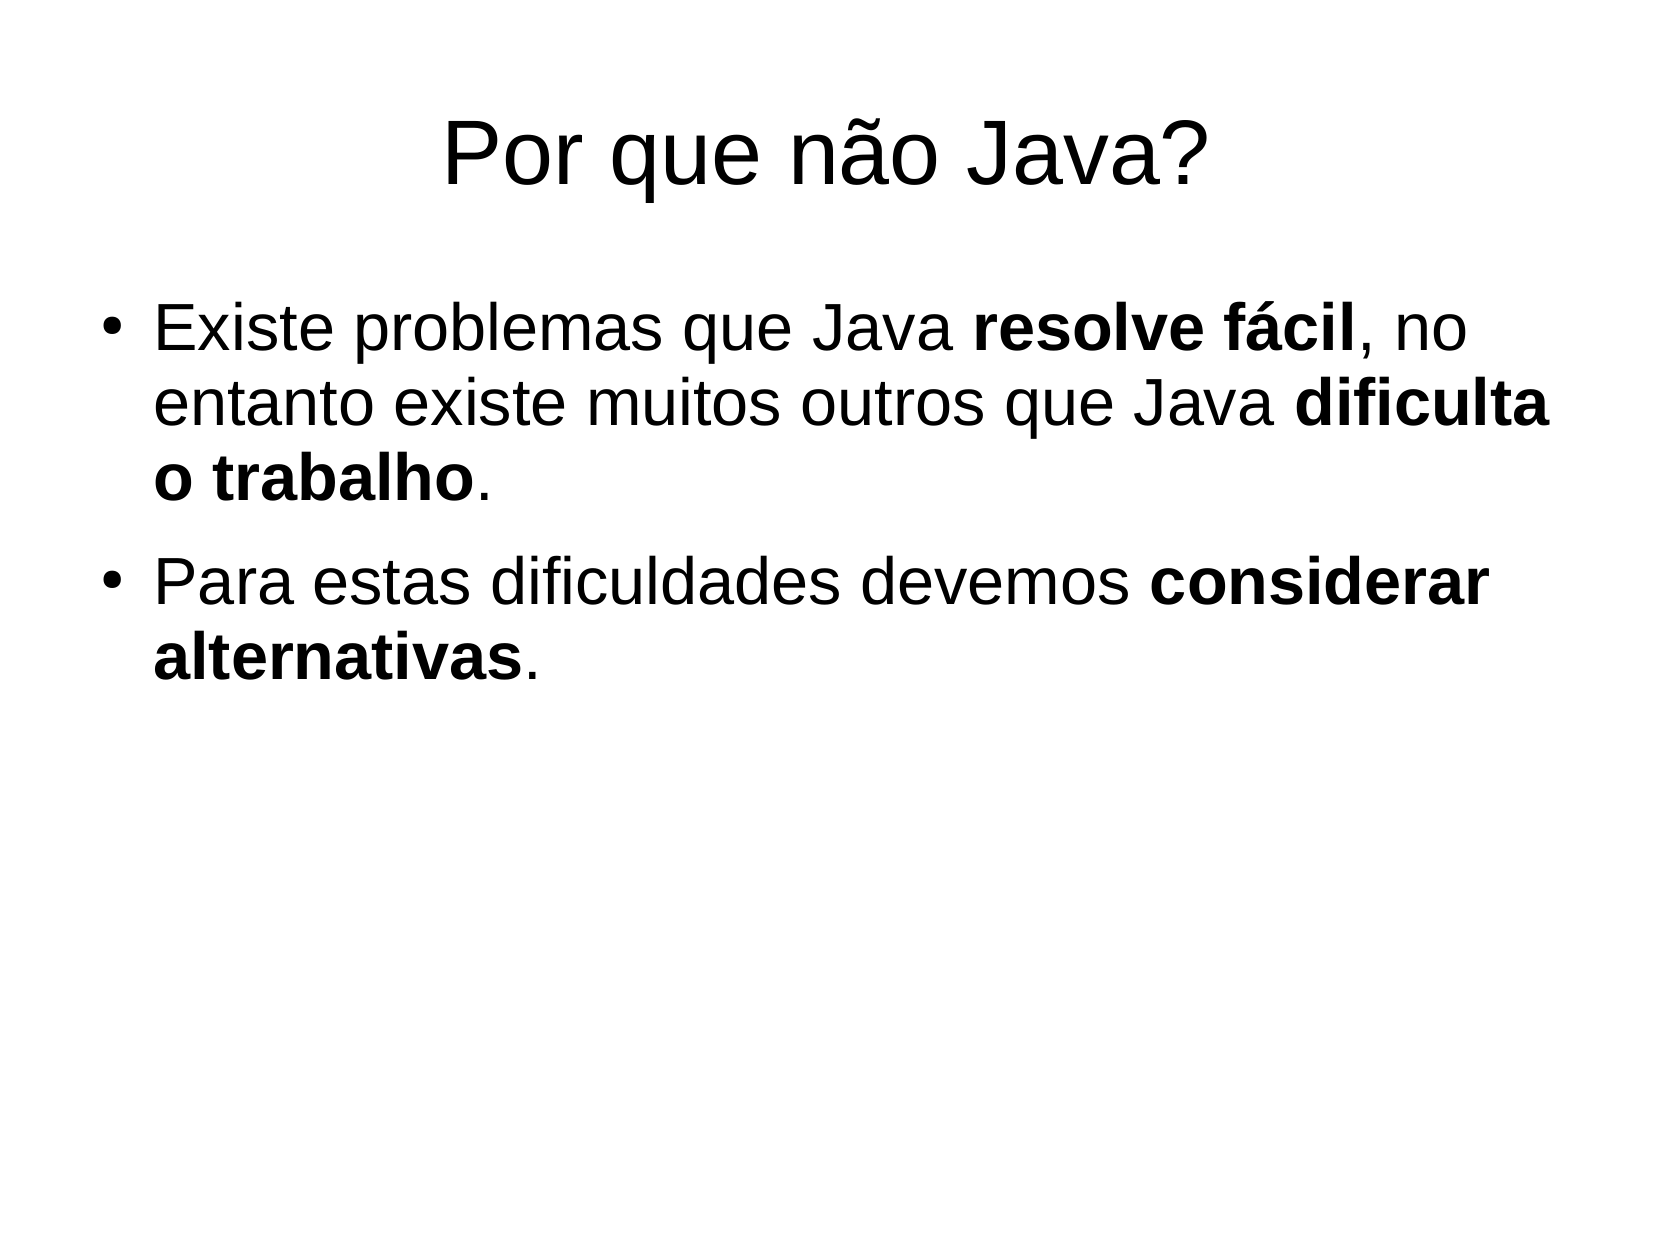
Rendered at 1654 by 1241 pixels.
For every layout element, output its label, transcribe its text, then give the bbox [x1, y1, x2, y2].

title Por que não Java? [82, 49, 1571, 257]
list Existe problemas que Java resolve fácil, no entanto existe muitos outros que Java dificulta o trabalho. Para estas dificuldades devemos considerar alternativas. [82, 290, 1571, 1010]
